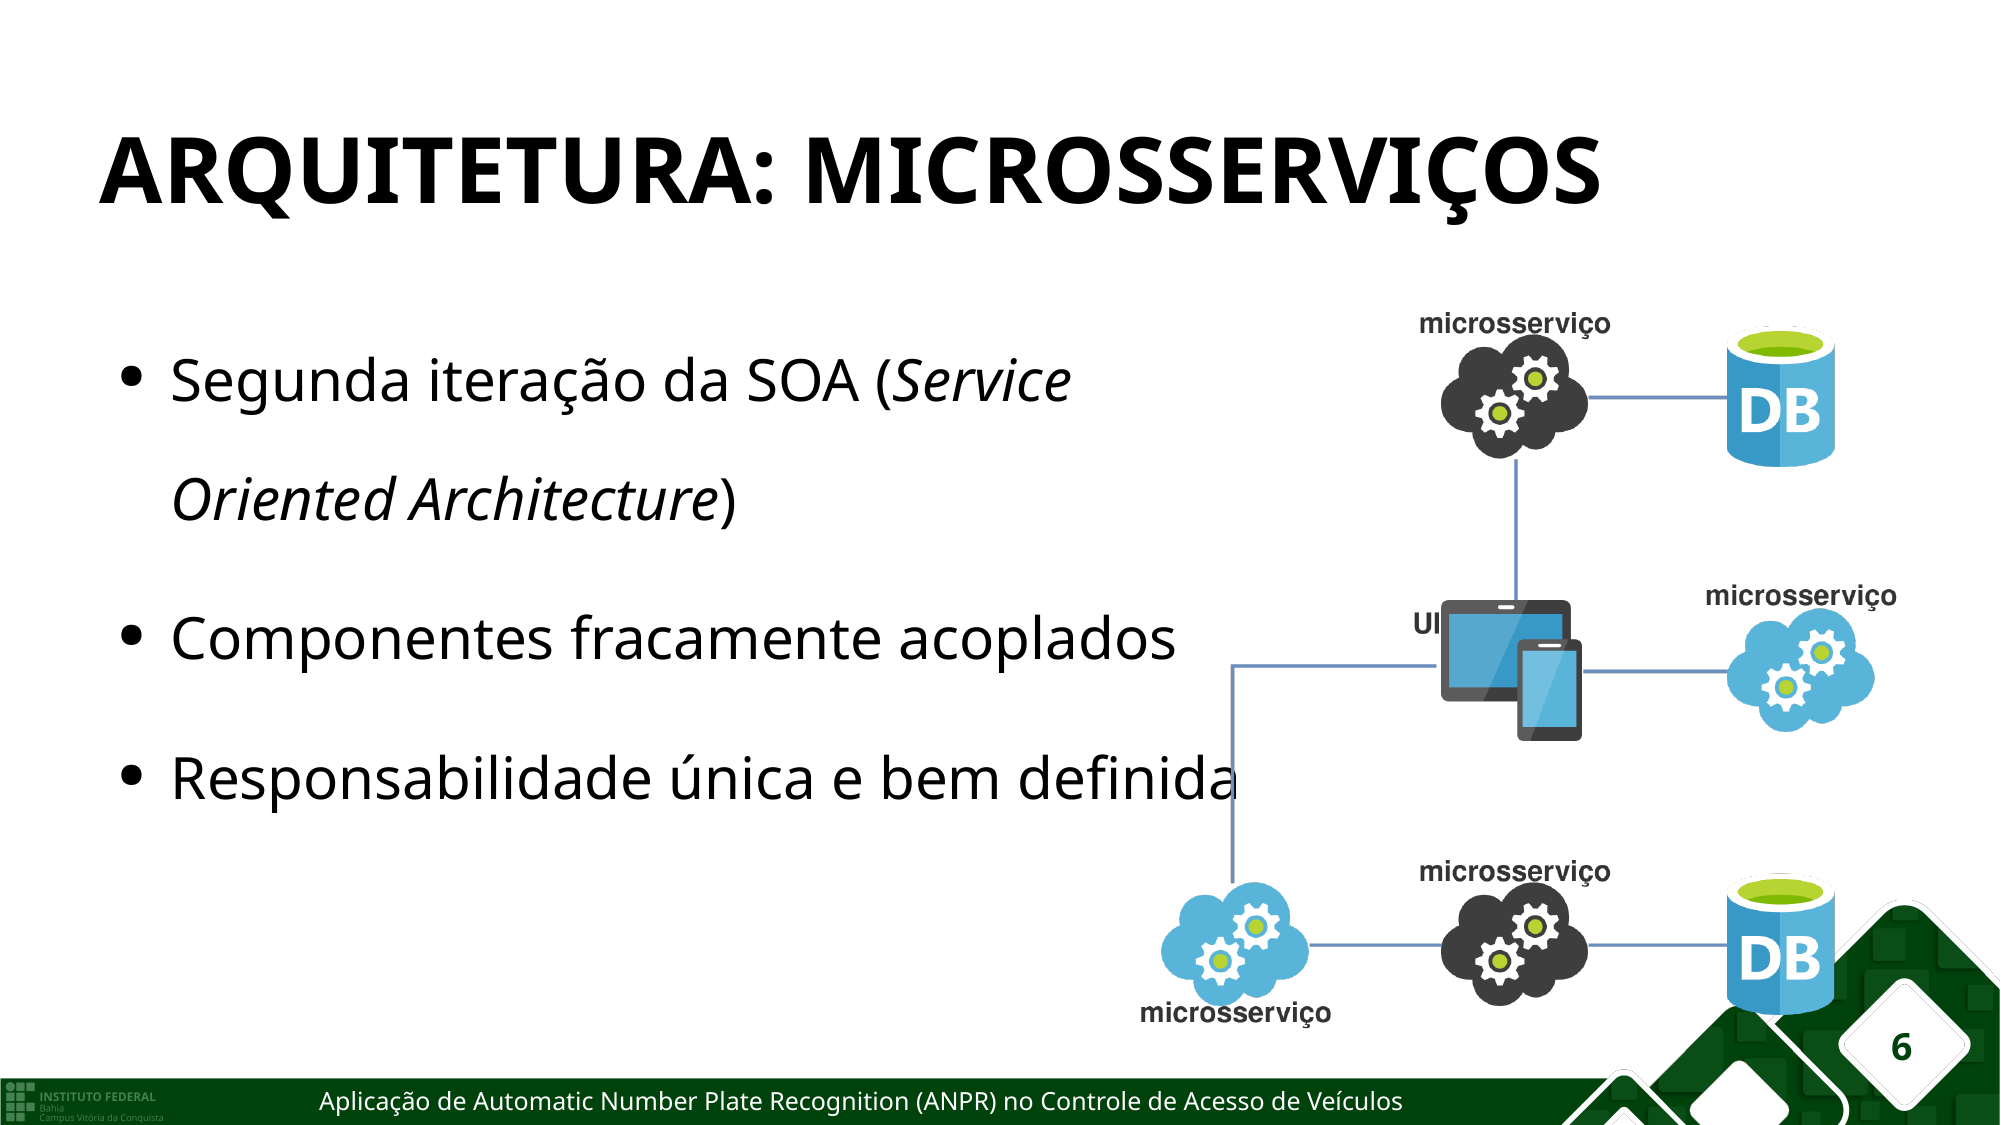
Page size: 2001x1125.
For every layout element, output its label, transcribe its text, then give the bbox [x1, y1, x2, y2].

list Segunda iteração da SOA (Service Oriented Architecture) Componentes fracamente acoplados Responsabilidade única e bem definida [99, 299, 1140, 1014]
title ARQUITETURA: MICROSSERVIÇOS [99, 59, 1900, 277]
picture [0, 299, 2000, 1125]
